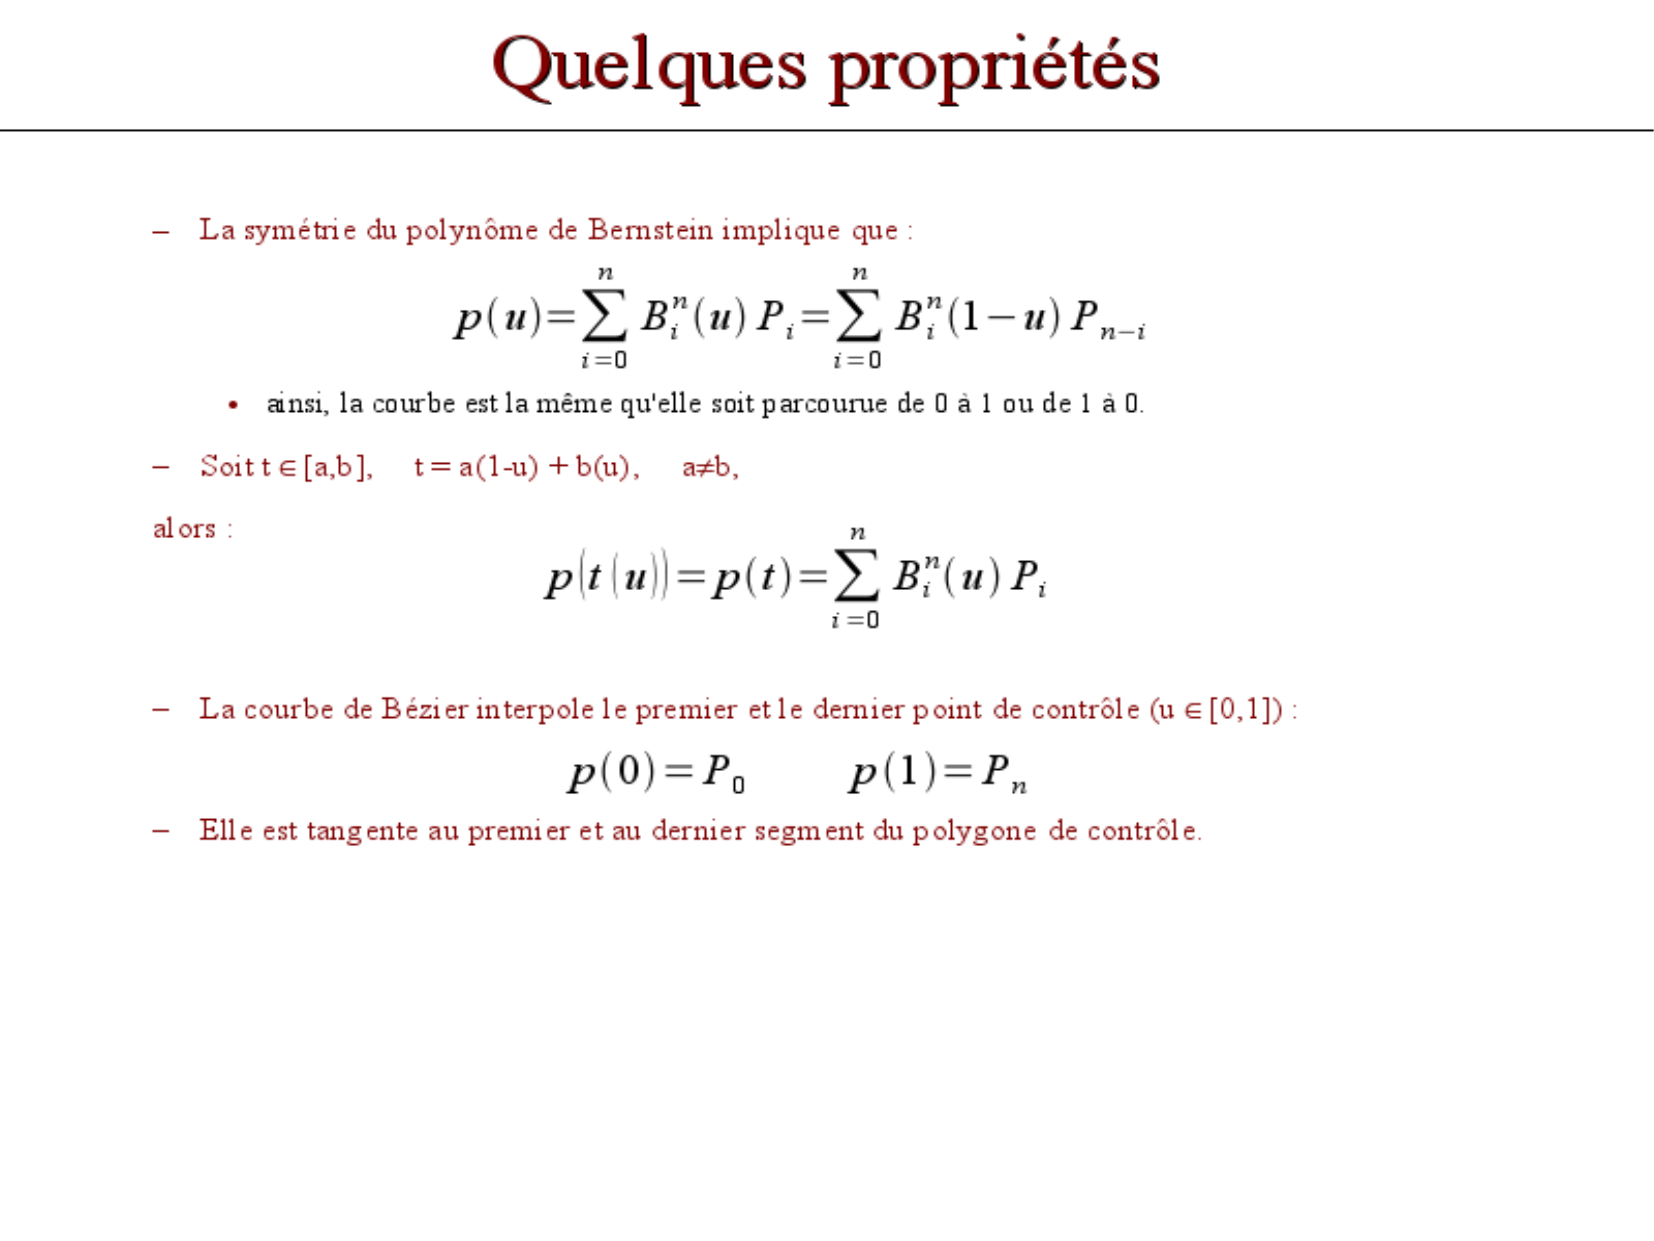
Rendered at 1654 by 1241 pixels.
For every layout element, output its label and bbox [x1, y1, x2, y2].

picture [0, 0, 1654, 981]
